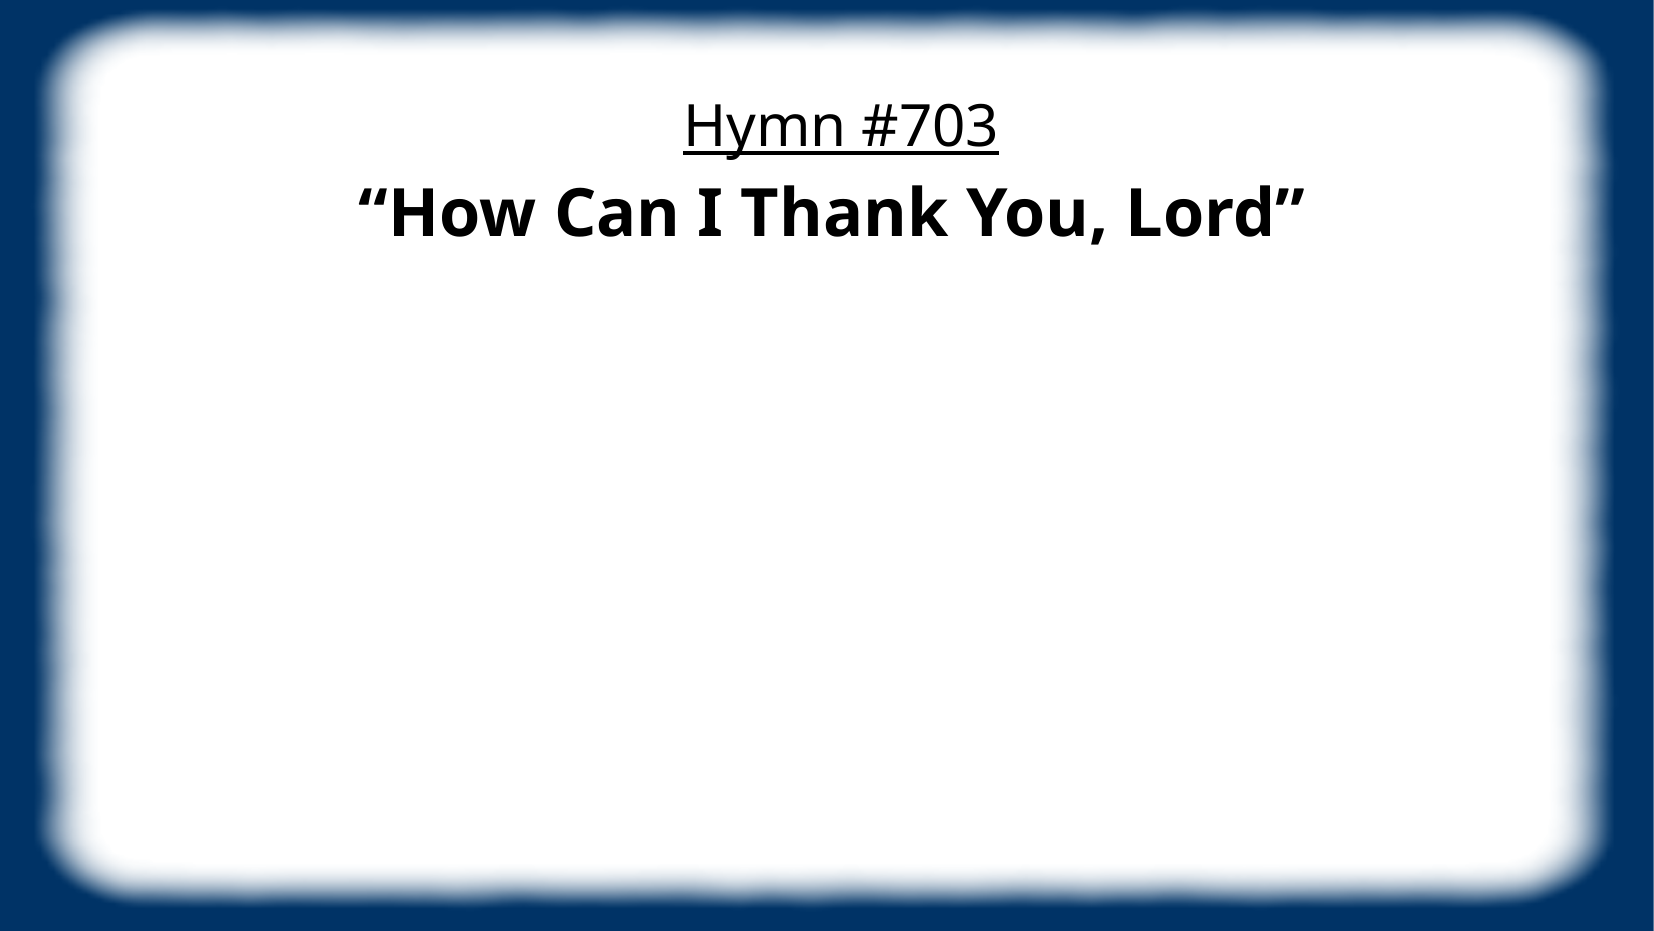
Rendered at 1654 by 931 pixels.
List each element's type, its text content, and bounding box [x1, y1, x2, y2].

text_box Hymn #703 “How Can I Thank You, Lord” [120, 67, 1546, 271]
picture [0, 0, 1654, 931]
